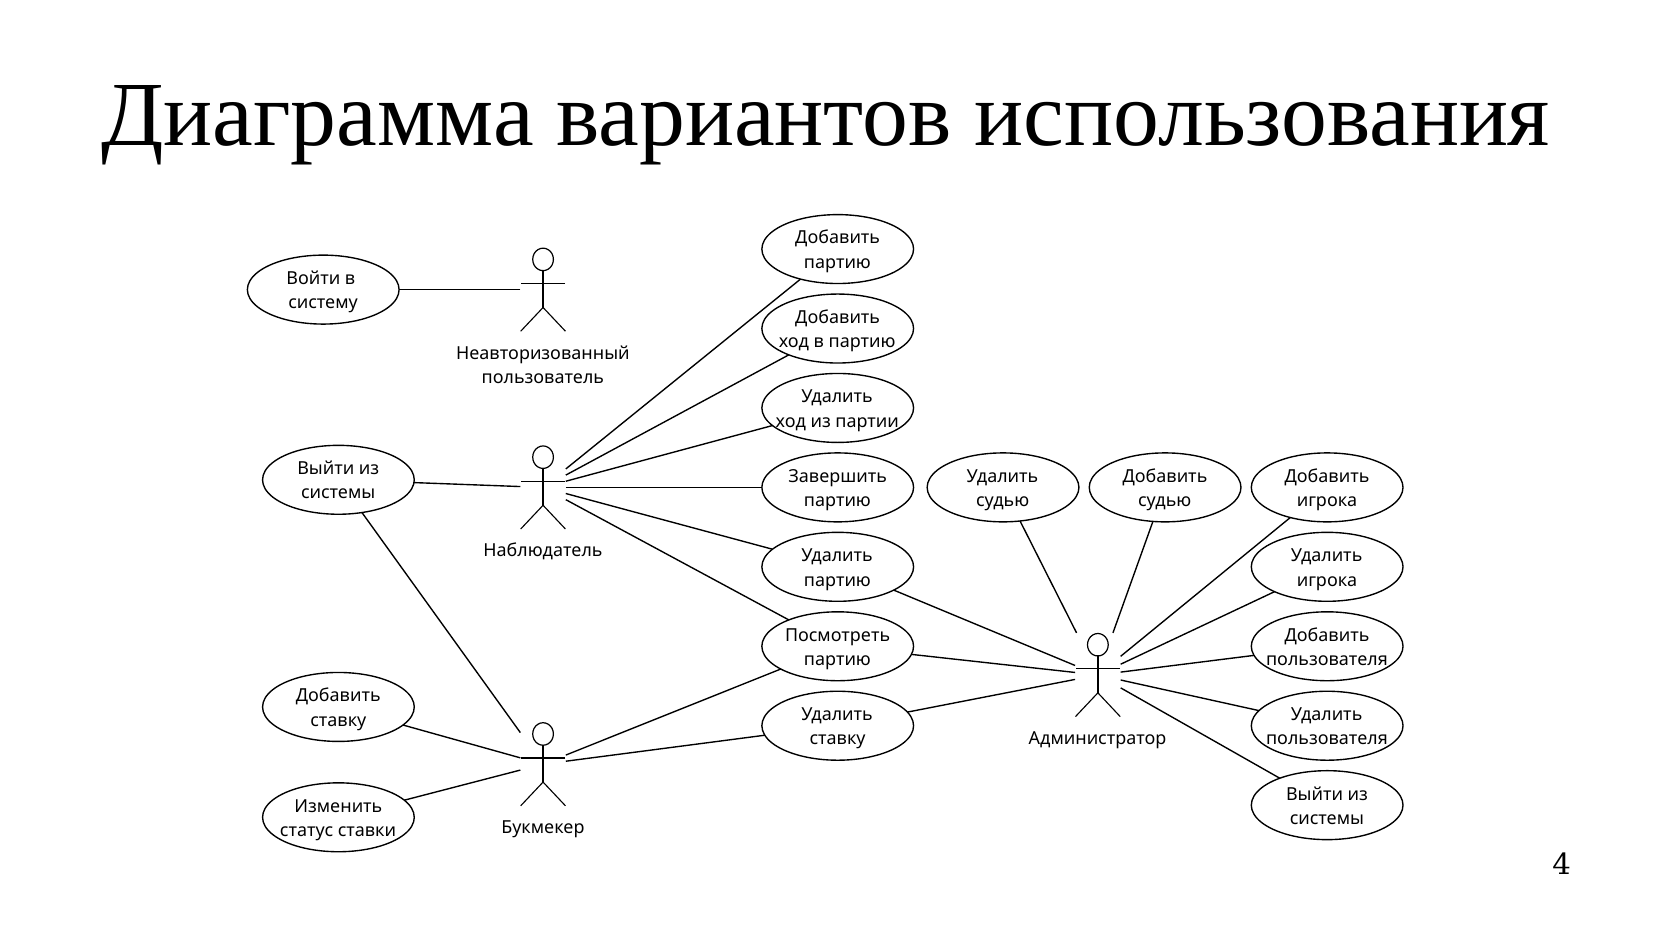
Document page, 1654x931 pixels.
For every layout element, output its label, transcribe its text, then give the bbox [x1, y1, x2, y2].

title Диаграмма вариантов использования [82, 37, 1571, 193]
picture [225, 192, 1426, 874]
